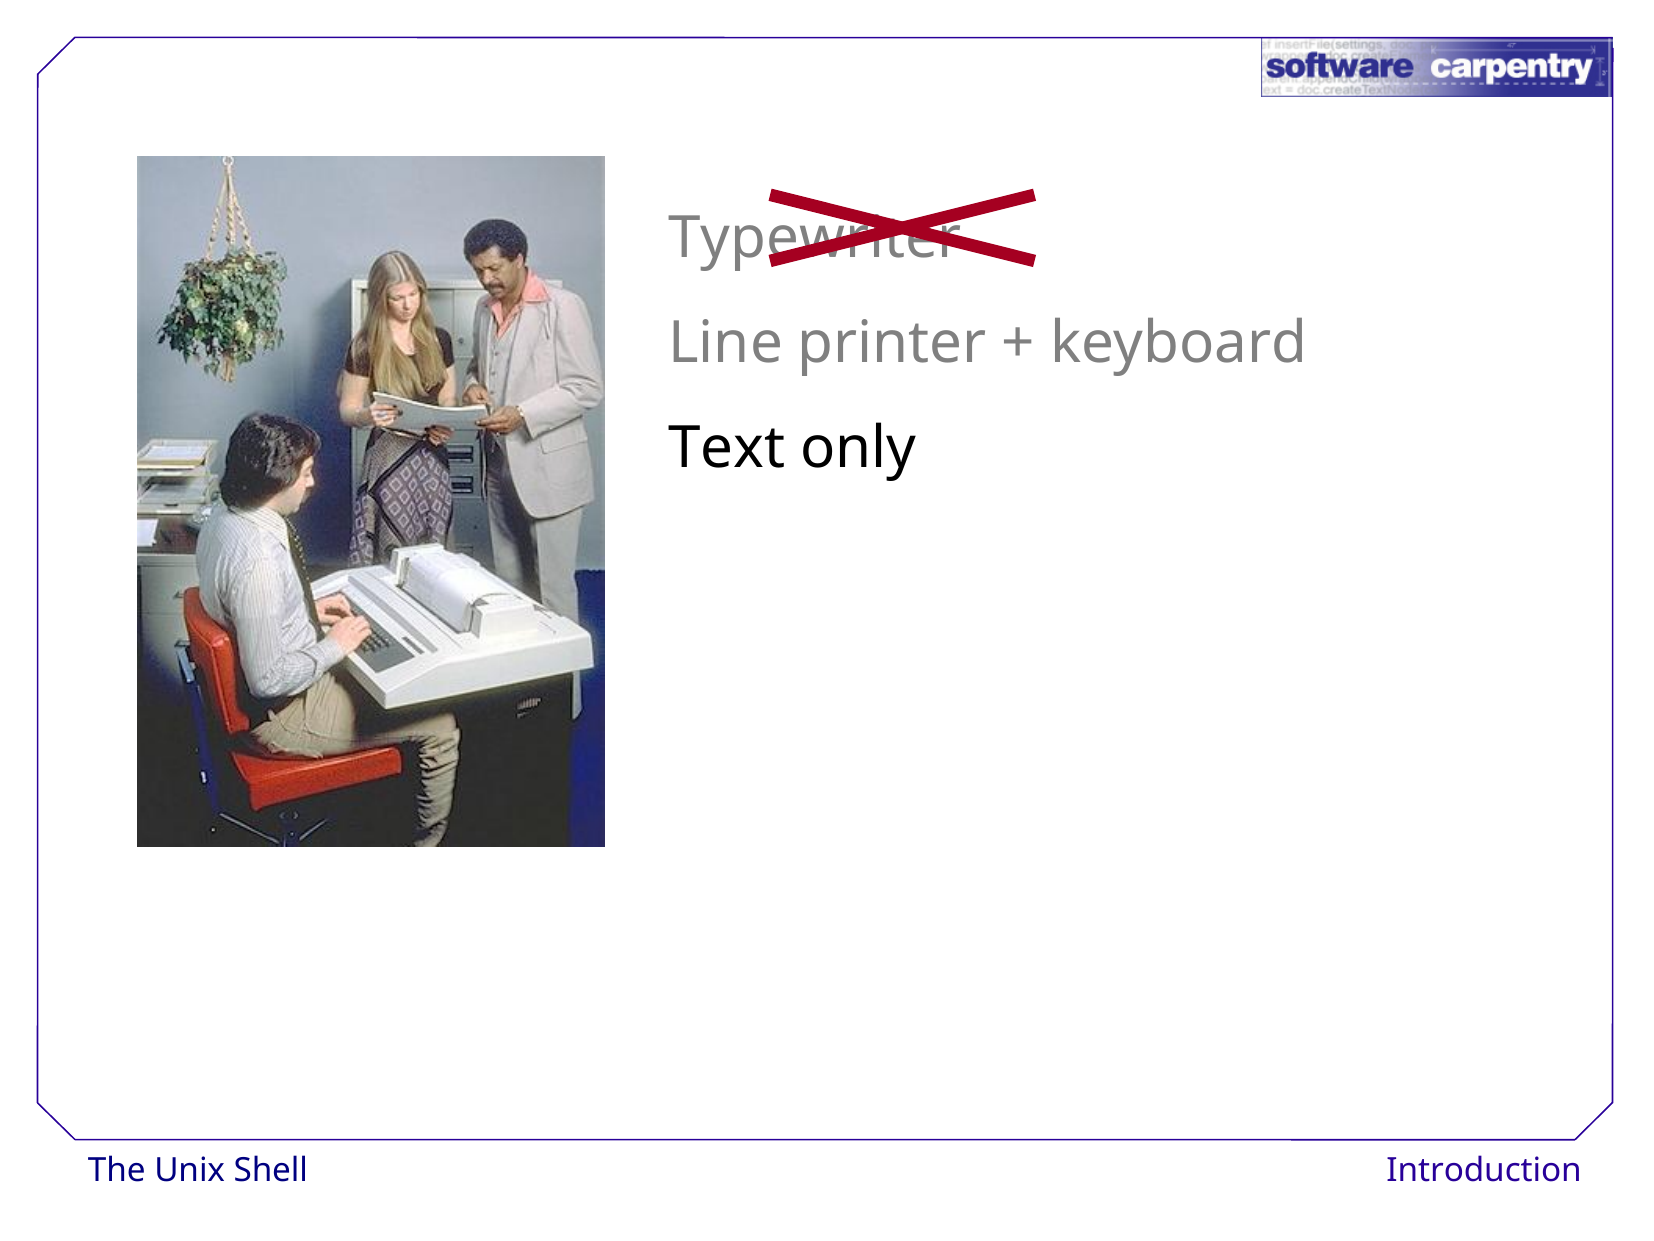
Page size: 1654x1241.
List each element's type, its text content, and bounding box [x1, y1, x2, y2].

text_box Typewriter Line printer + keyboard Text only [653, 157, 1473, 488]
picture [137, 156, 605, 847]
picture [1261, 39, 1613, 97]
